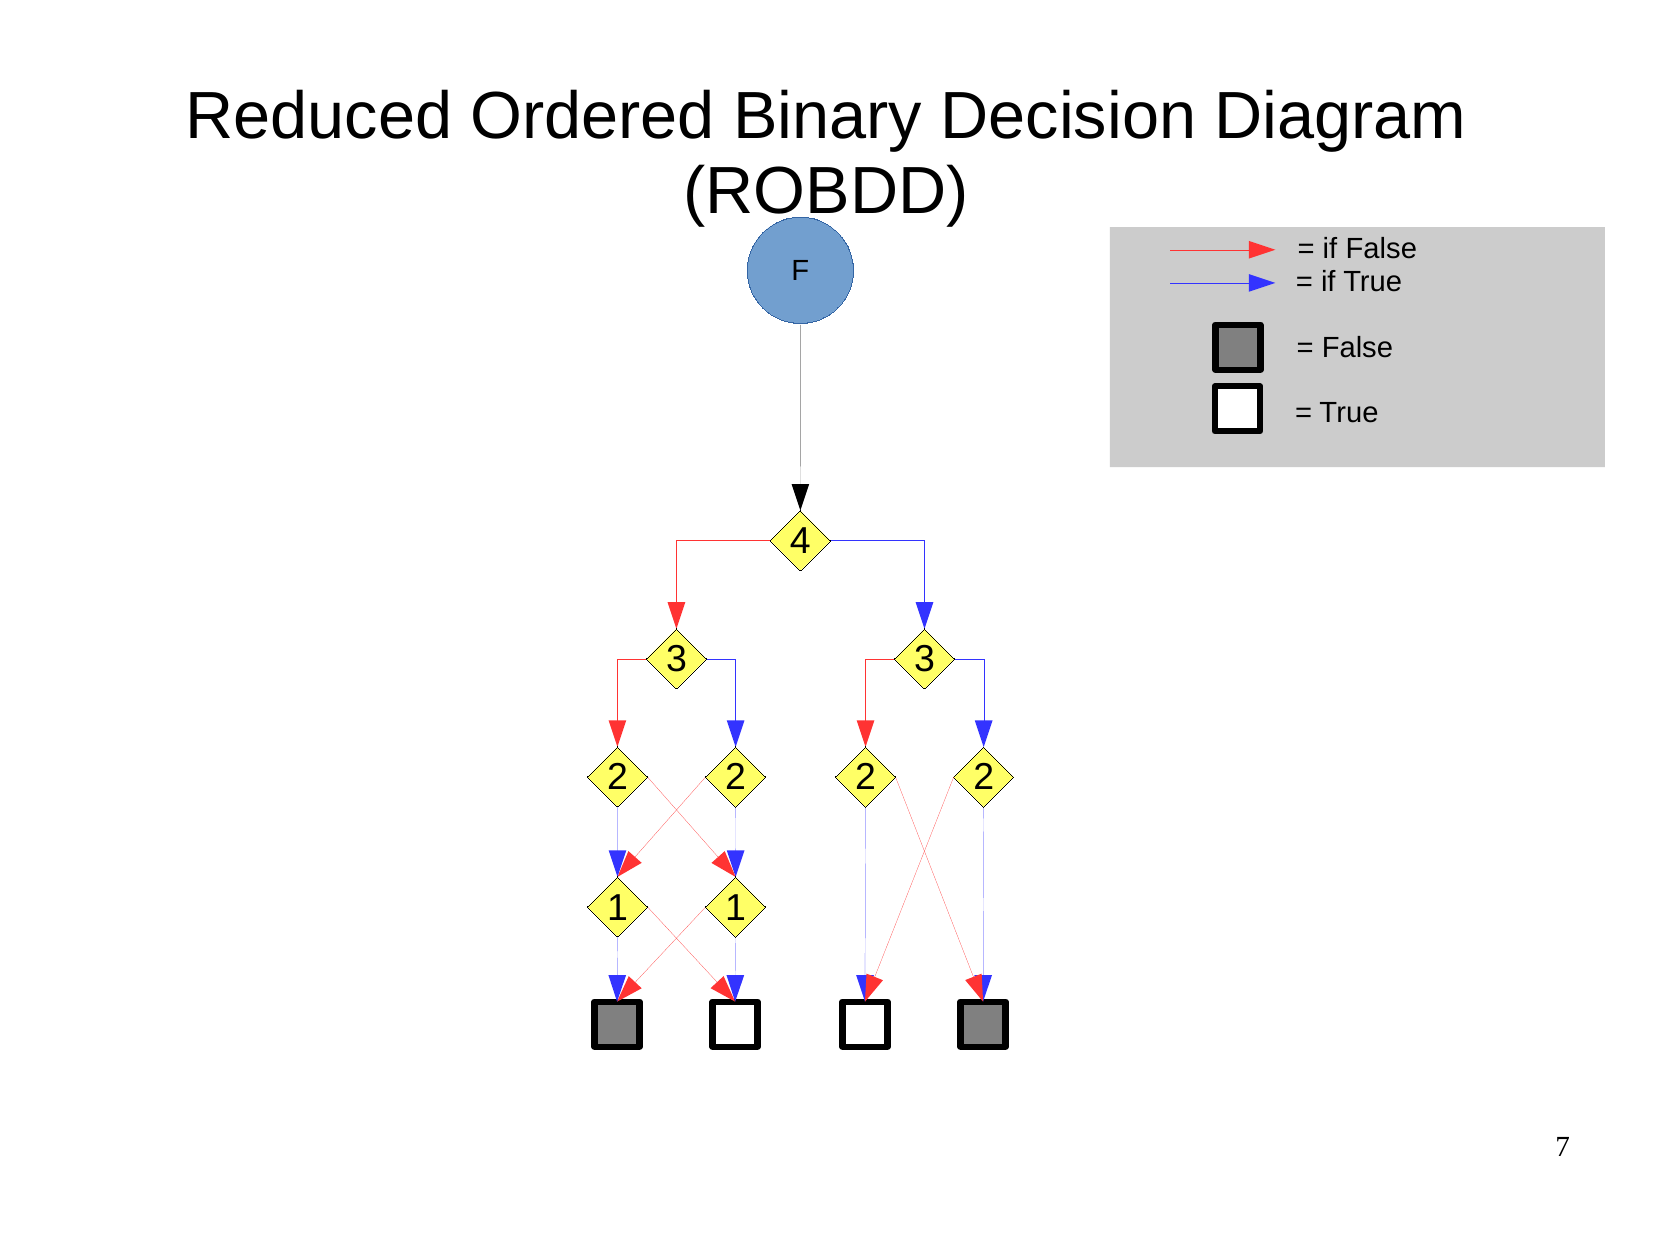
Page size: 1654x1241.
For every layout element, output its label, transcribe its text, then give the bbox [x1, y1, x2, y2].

text_box = if False = if True = False = True [1109, 227, 1605, 468]
text_box 2 [835, 746, 896, 808]
text_box [594, 1001, 640, 1047]
text_box 2 [705, 746, 766, 808]
text_box 4 [770, 510, 831, 571]
text_box F [747, 257, 854, 324]
title Reduced Ordered Binary Decision Diagram (ROBDD) [82, 49, 1571, 257]
text_box 1 [587, 876, 648, 937]
text_box 2 [953, 747, 1014, 808]
text_box [960, 1001, 1006, 1047]
text_box [1215, 324, 1261, 370]
text_box [712, 1001, 758, 1047]
text_box 2 [587, 746, 648, 807]
text_box 1 [705, 876, 766, 938]
text_box [1215, 386, 1261, 432]
text_box [842, 1001, 888, 1047]
text_box 3 [894, 628, 955, 689]
text_box 3 [646, 628, 707, 689]
